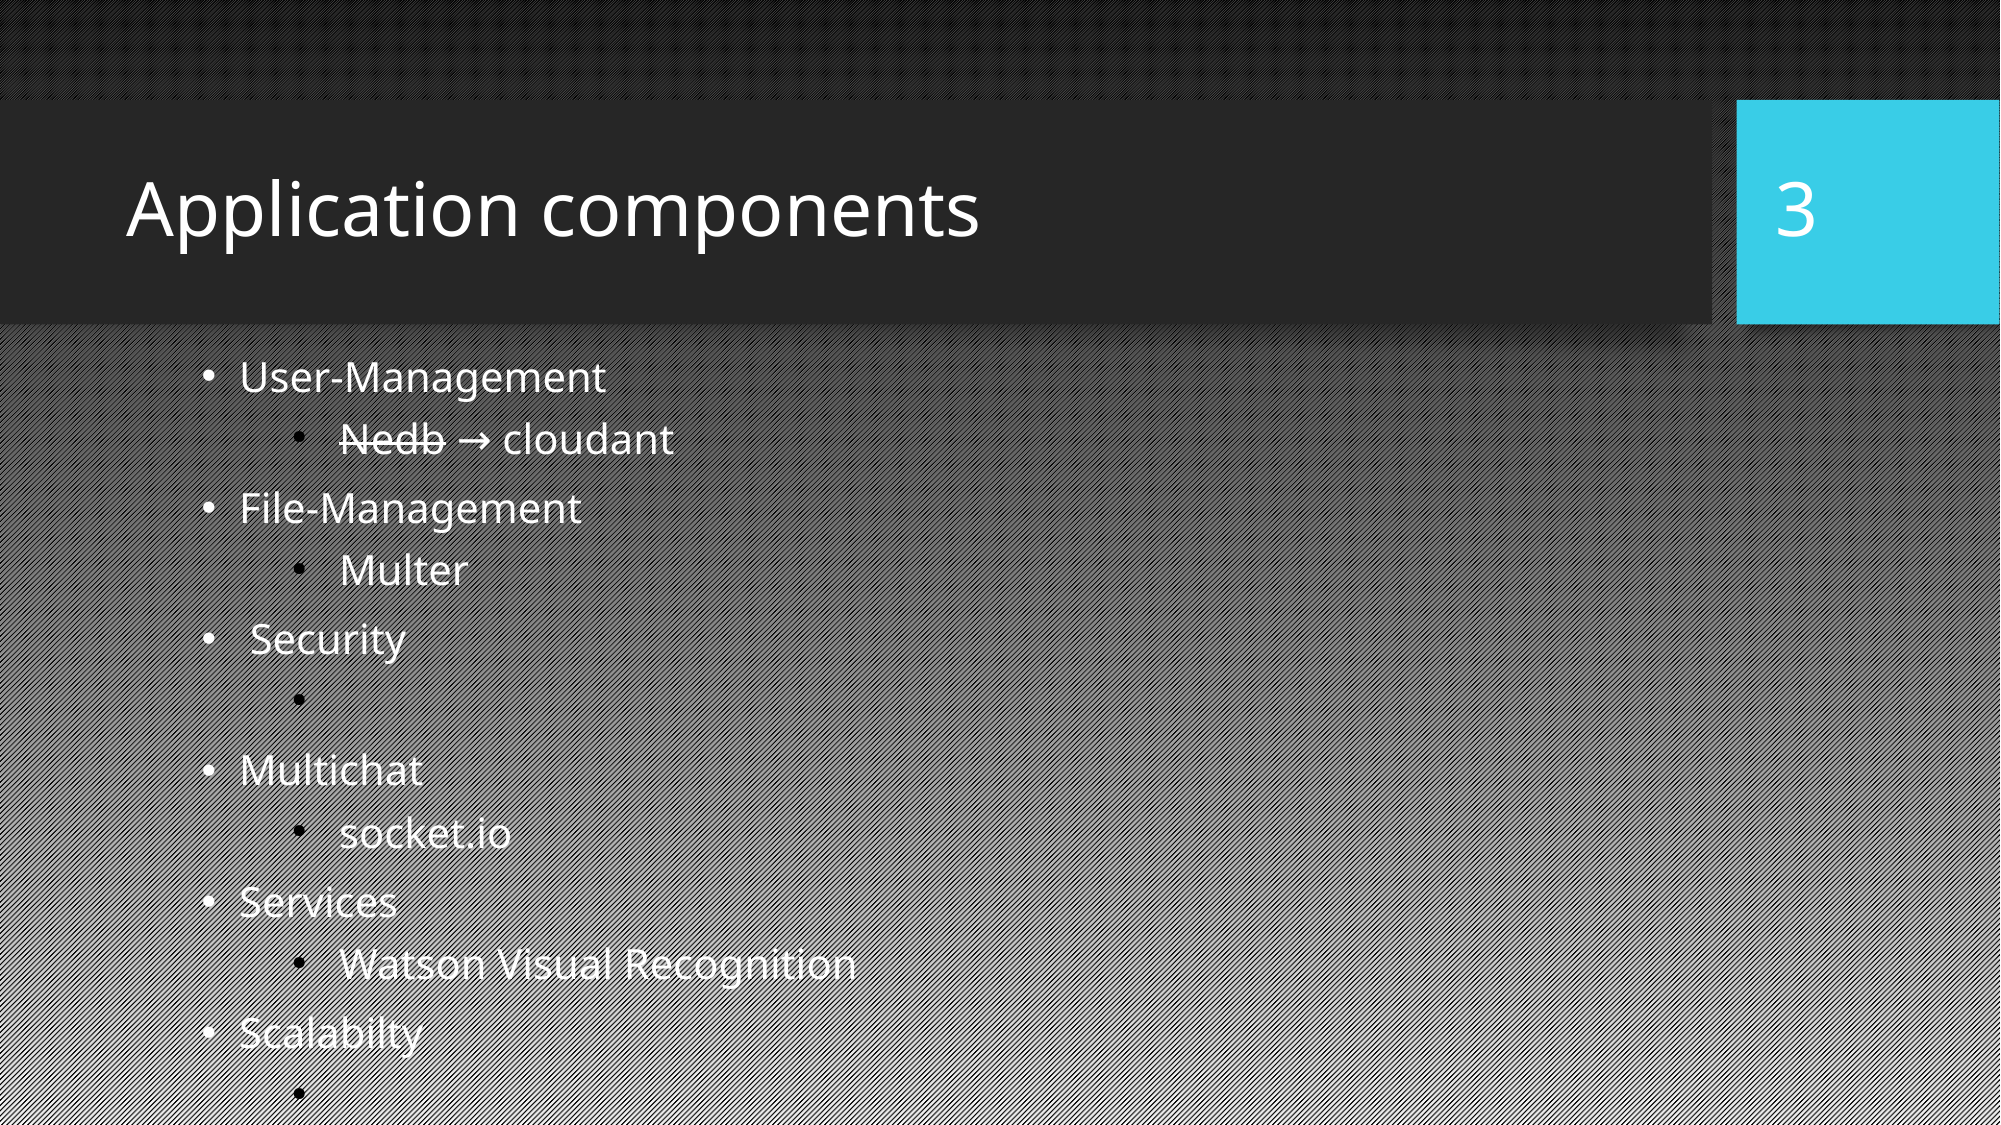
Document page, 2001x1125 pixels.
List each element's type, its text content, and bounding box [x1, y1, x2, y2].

list User-Management Nedb → cloudant File-Management Multer Security Multichat socket.io Services Watson Visual Recognition Scalabilty [111, 343, 1689, 1049]
title Application components [111, 123, 1689, 301]
picture [0, 0, 2000, 1125]
slide_number <number> [1760, 123, 1950, 303]
